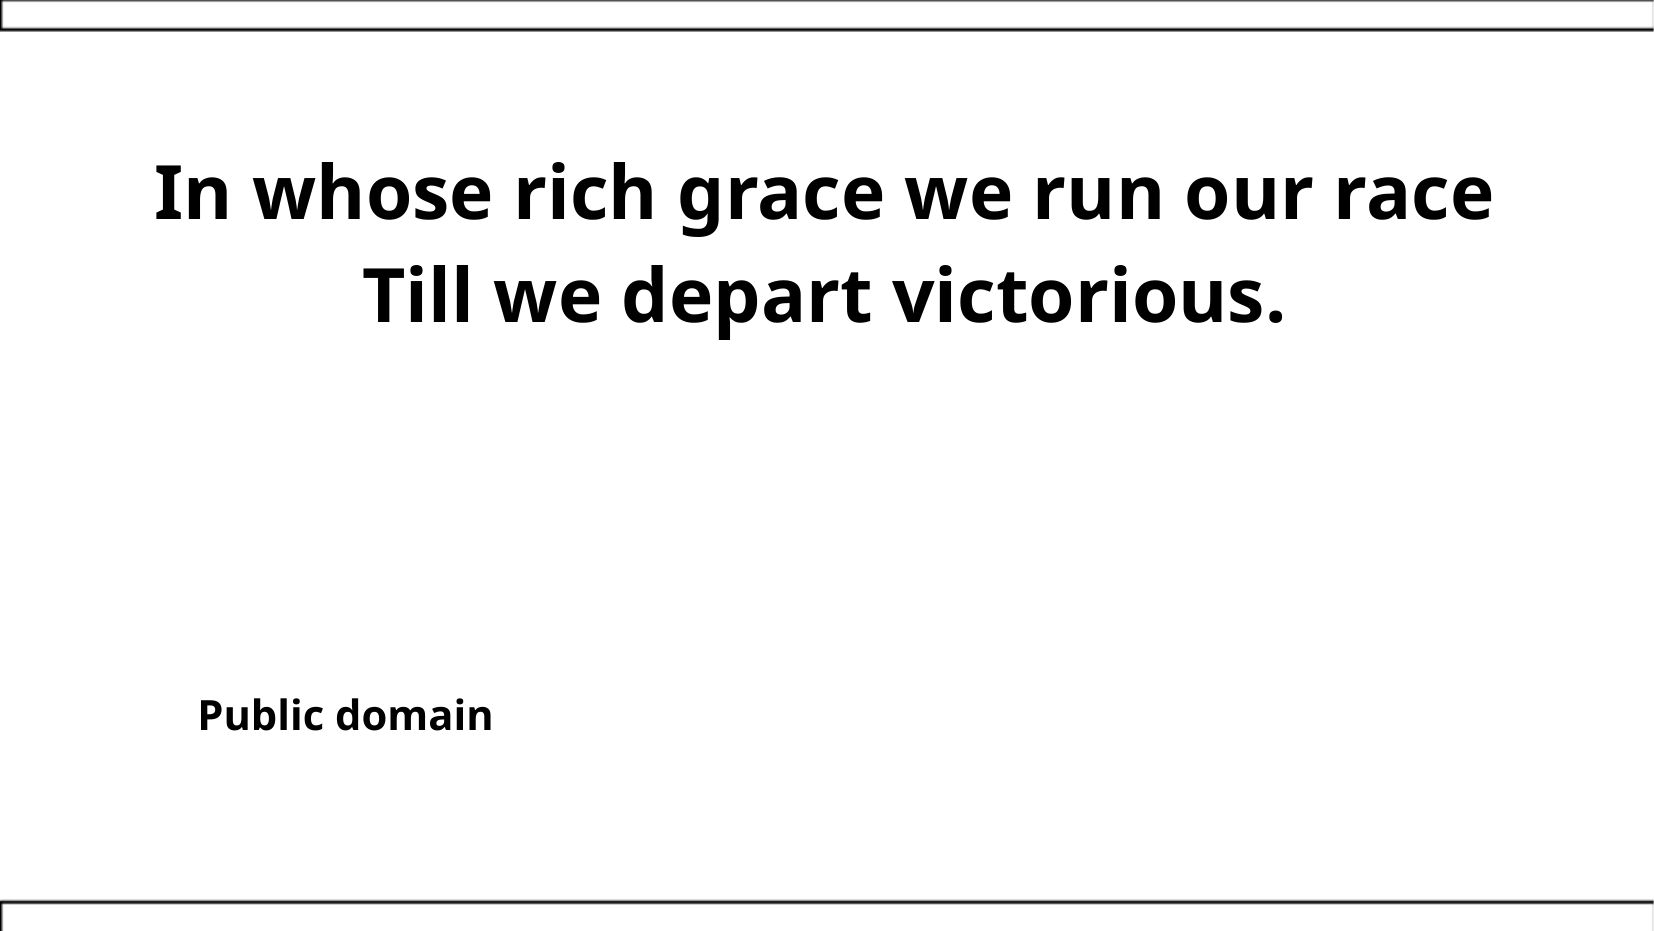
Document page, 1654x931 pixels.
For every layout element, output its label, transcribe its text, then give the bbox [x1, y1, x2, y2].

picture [0, 0, 1654, 931]
text_box In whose rich grace we run our race Till we depart victorious. Public domain [75, 30, 1576, 765]
